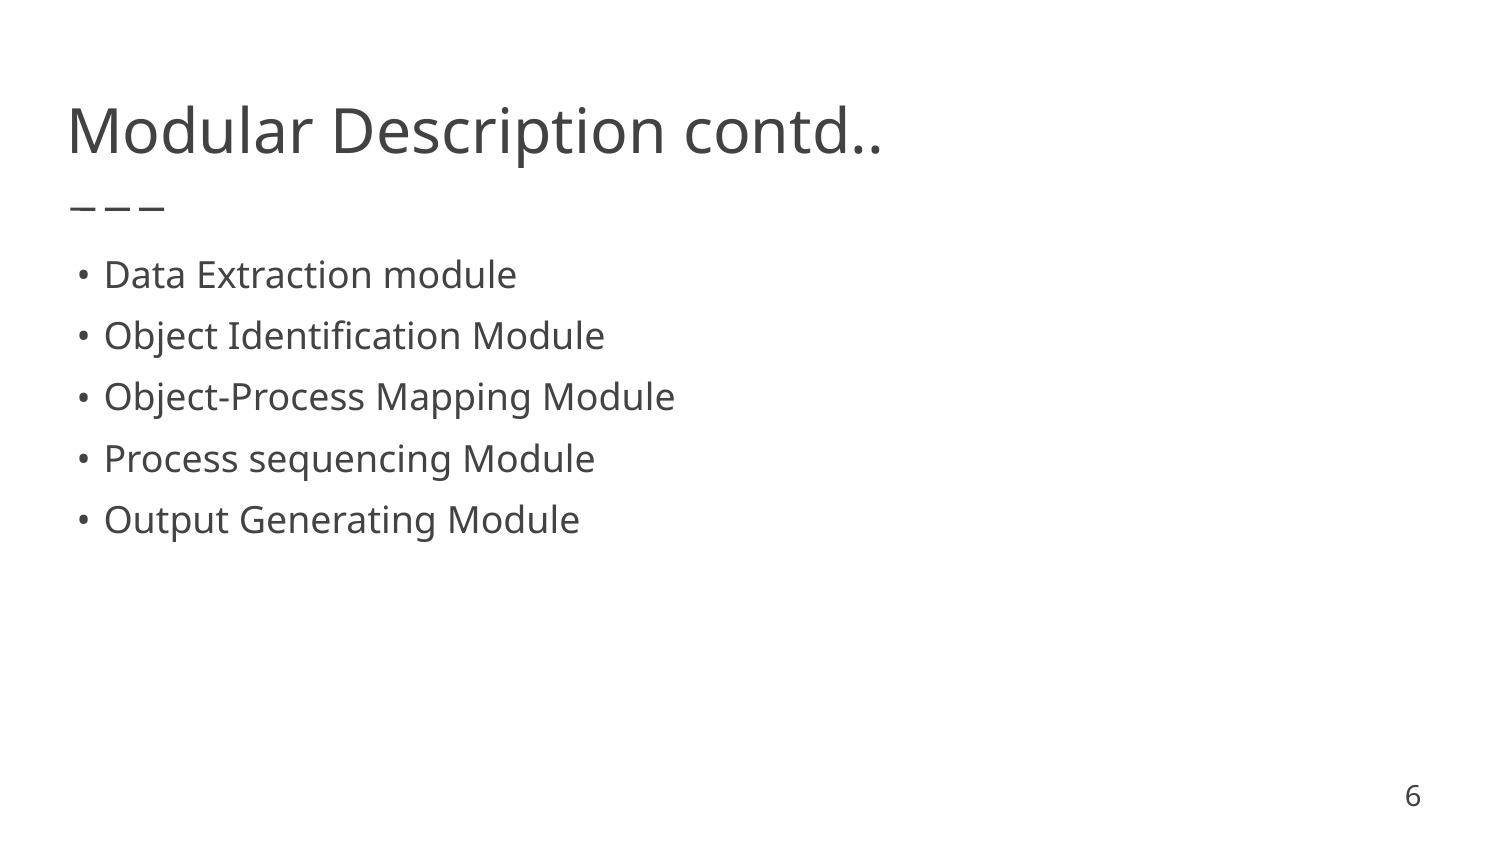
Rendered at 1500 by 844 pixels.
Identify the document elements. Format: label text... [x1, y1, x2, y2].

list Data Extraction module Object Identification Module Object-Process Mapping Module Process sequencing Module Output Generating Module [51, 240, 1449, 750]
title Modular Description contd.. [51, 61, 1449, 182]
slide_number <number> [1389, 764, 1480, 830]
